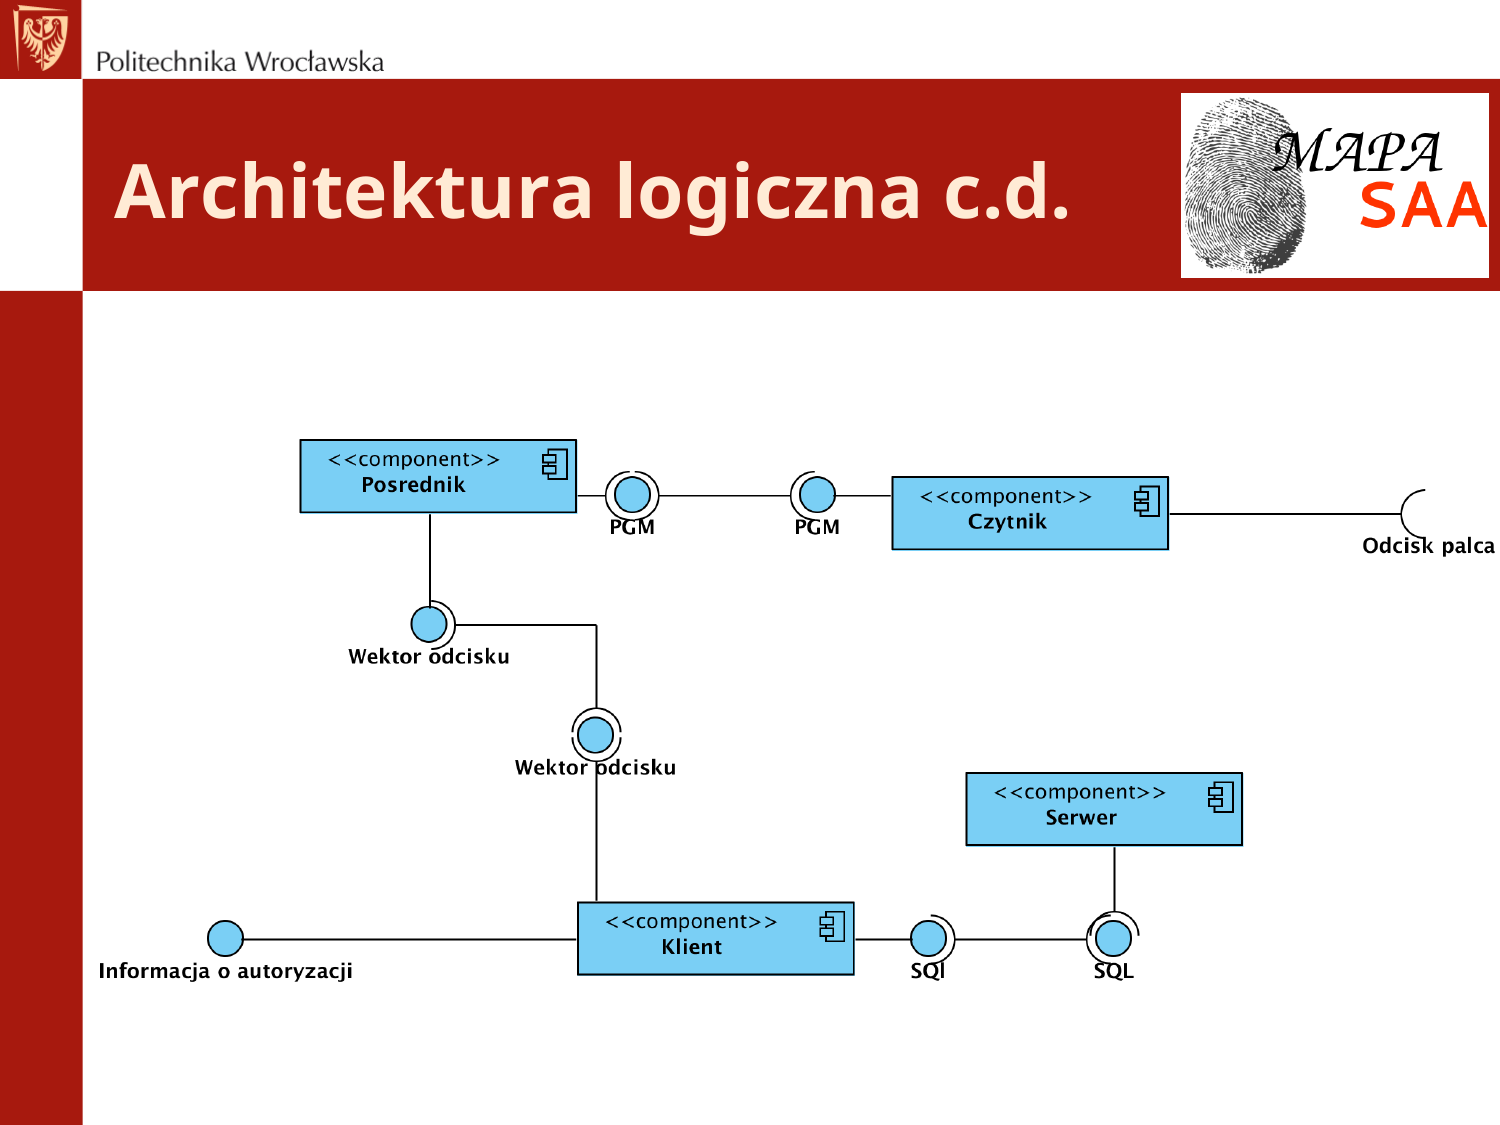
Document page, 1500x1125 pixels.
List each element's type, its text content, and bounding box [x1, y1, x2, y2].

picture [1181, 93, 1489, 278]
picture [100, 439, 1495, 983]
picture [0, 0, 384, 79]
title Architektura logiczna c.d. [100, 90, 1483, 287]
